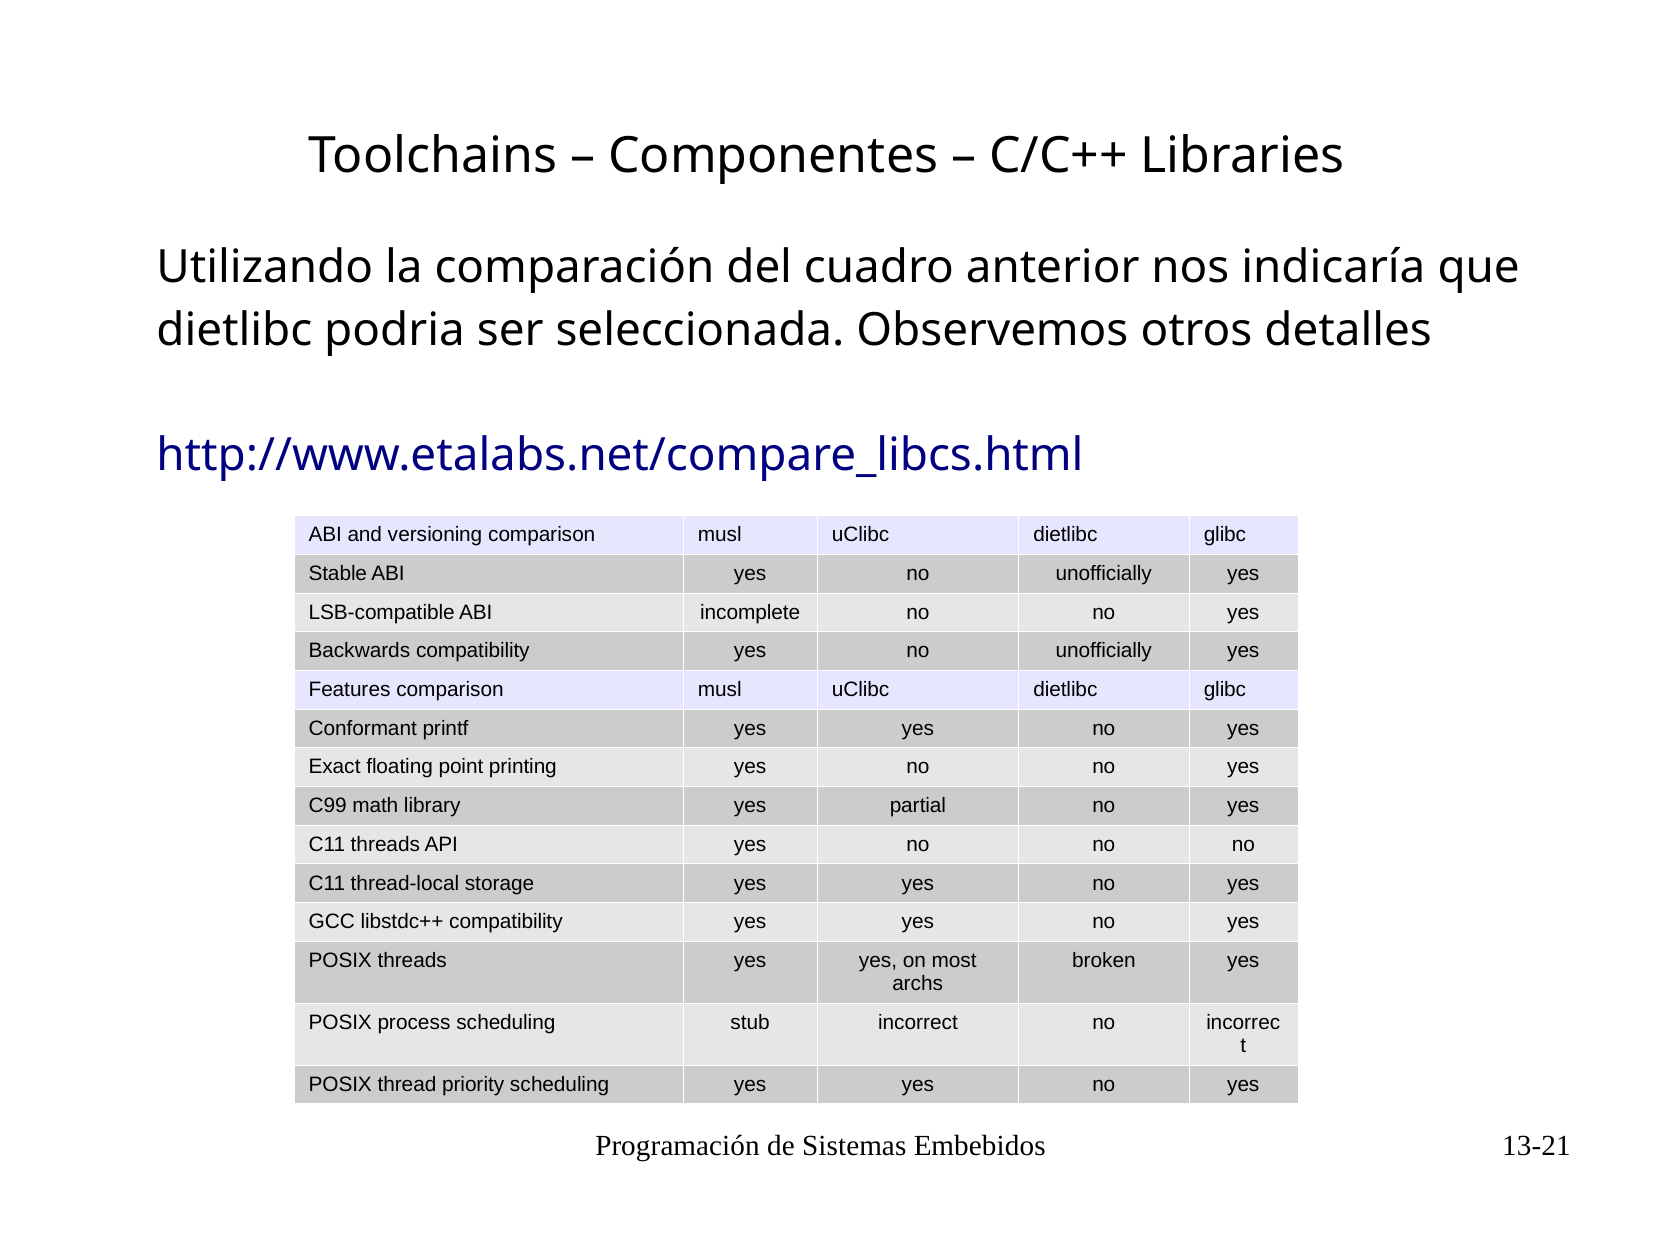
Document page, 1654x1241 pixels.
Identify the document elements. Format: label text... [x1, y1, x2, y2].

table_cell no [818, 826, 1018, 863]
table_cell POSIX process scheduling [295, 1004, 683, 1065]
table_cell POSIX threads [295, 942, 683, 1003]
table_header ABI and versioning comparison [295, 516, 683, 554]
table_cell GCC libstdc++ compatibility [295, 903, 683, 941]
table_cell yes [684, 632, 817, 670]
table_cell yes [1190, 903, 1298, 941]
table_cell yes [684, 710, 817, 747]
table_cell musl [684, 671, 817, 709]
table_cell POSIX thread priority scheduling [295, 1066, 683, 1103]
table_cell yes [1190, 555, 1298, 593]
table_cell no [1019, 787, 1189, 825]
table_cell uClibc [818, 671, 1018, 709]
table_cell C99 math library [295, 787, 683, 825]
table_cell yes [1190, 594, 1298, 631]
table_cell yes [1190, 748, 1298, 786]
table_cell no [1019, 1066, 1189, 1103]
table_header glibc [1190, 516, 1298, 554]
table_cell yes [818, 710, 1018, 747]
table_cell yes [1190, 1066, 1298, 1103]
table_header musl [684, 516, 817, 554]
table_cell no [1019, 748, 1189, 786]
table_cell yes [684, 1066, 817, 1103]
table_cell Stable ABI [295, 555, 683, 593]
table_header dietlibc [1019, 516, 1189, 554]
table_cell yes [1190, 632, 1298, 670]
table_cell Conformant printf [295, 710, 683, 747]
table_cell yes [684, 903, 817, 941]
table_cell C11 thread-local storage [295, 864, 683, 902]
table_cell yes [684, 864, 817, 902]
table_cell no [818, 632, 1018, 670]
text_box Utilizando la comparación del cuadro anterior nos indicaría que dietlibc podria ser seleccionada. Observemos otros detalles http://www.etalabs.net/compare_libcs.html [141, 226, 1560, 1158]
table_cell unofficially [1019, 555, 1189, 593]
table_cell Features comparison [295, 671, 683, 709]
table_cell yes [684, 748, 817, 786]
table_cell glibc [1190, 671, 1298, 709]
table_cell Exact floating point printing [295, 748, 683, 786]
table_cell yes [818, 1066, 1018, 1103]
table_cell incorrect [1190, 1004, 1298, 1065]
table_cell yes [1190, 710, 1298, 747]
table_cell LSB-compatible ABI [295, 594, 683, 631]
table_cell unofficially [1019, 632, 1189, 670]
table_cell no [1019, 864, 1189, 902]
table_cell no [1019, 710, 1189, 747]
table_cell no [1019, 594, 1189, 631]
table_cell yes [818, 903, 1018, 941]
table_cell no [818, 748, 1018, 786]
table_cell yes [684, 787, 817, 825]
table_cell yes [1190, 864, 1298, 902]
table_cell yes [684, 555, 817, 593]
table_header uClibc [818, 516, 1018, 554]
table_cell incorrect [818, 1004, 1018, 1065]
table_cell yes [1190, 787, 1298, 825]
title Toolchains – Componentes – C/C++ Libraries [82, 49, 1571, 257]
table_cell C11 threads API [295, 826, 683, 863]
table_cell partial [818, 787, 1018, 825]
table_cell no [1019, 1004, 1189, 1065]
table_cell no [818, 594, 1018, 631]
table_cell no [1019, 826, 1189, 863]
table_cell no [1190, 826, 1298, 863]
table_cell incomplete [684, 594, 817, 631]
table_cell stub [684, 1004, 817, 1065]
table_cell broken [1019, 942, 1189, 1003]
table_cell yes [818, 864, 1018, 902]
table_cell Backwards compatibility [295, 632, 683, 670]
table_cell no [818, 555, 1018, 593]
table_cell yes [1190, 942, 1298, 1003]
table_cell dietlibc [1019, 671, 1189, 709]
table_cell yes [684, 826, 817, 863]
table_cell yes [684, 942, 817, 1003]
table_cell no [1019, 903, 1189, 941]
table_cell yes, on most archs [818, 942, 1018, 1003]
